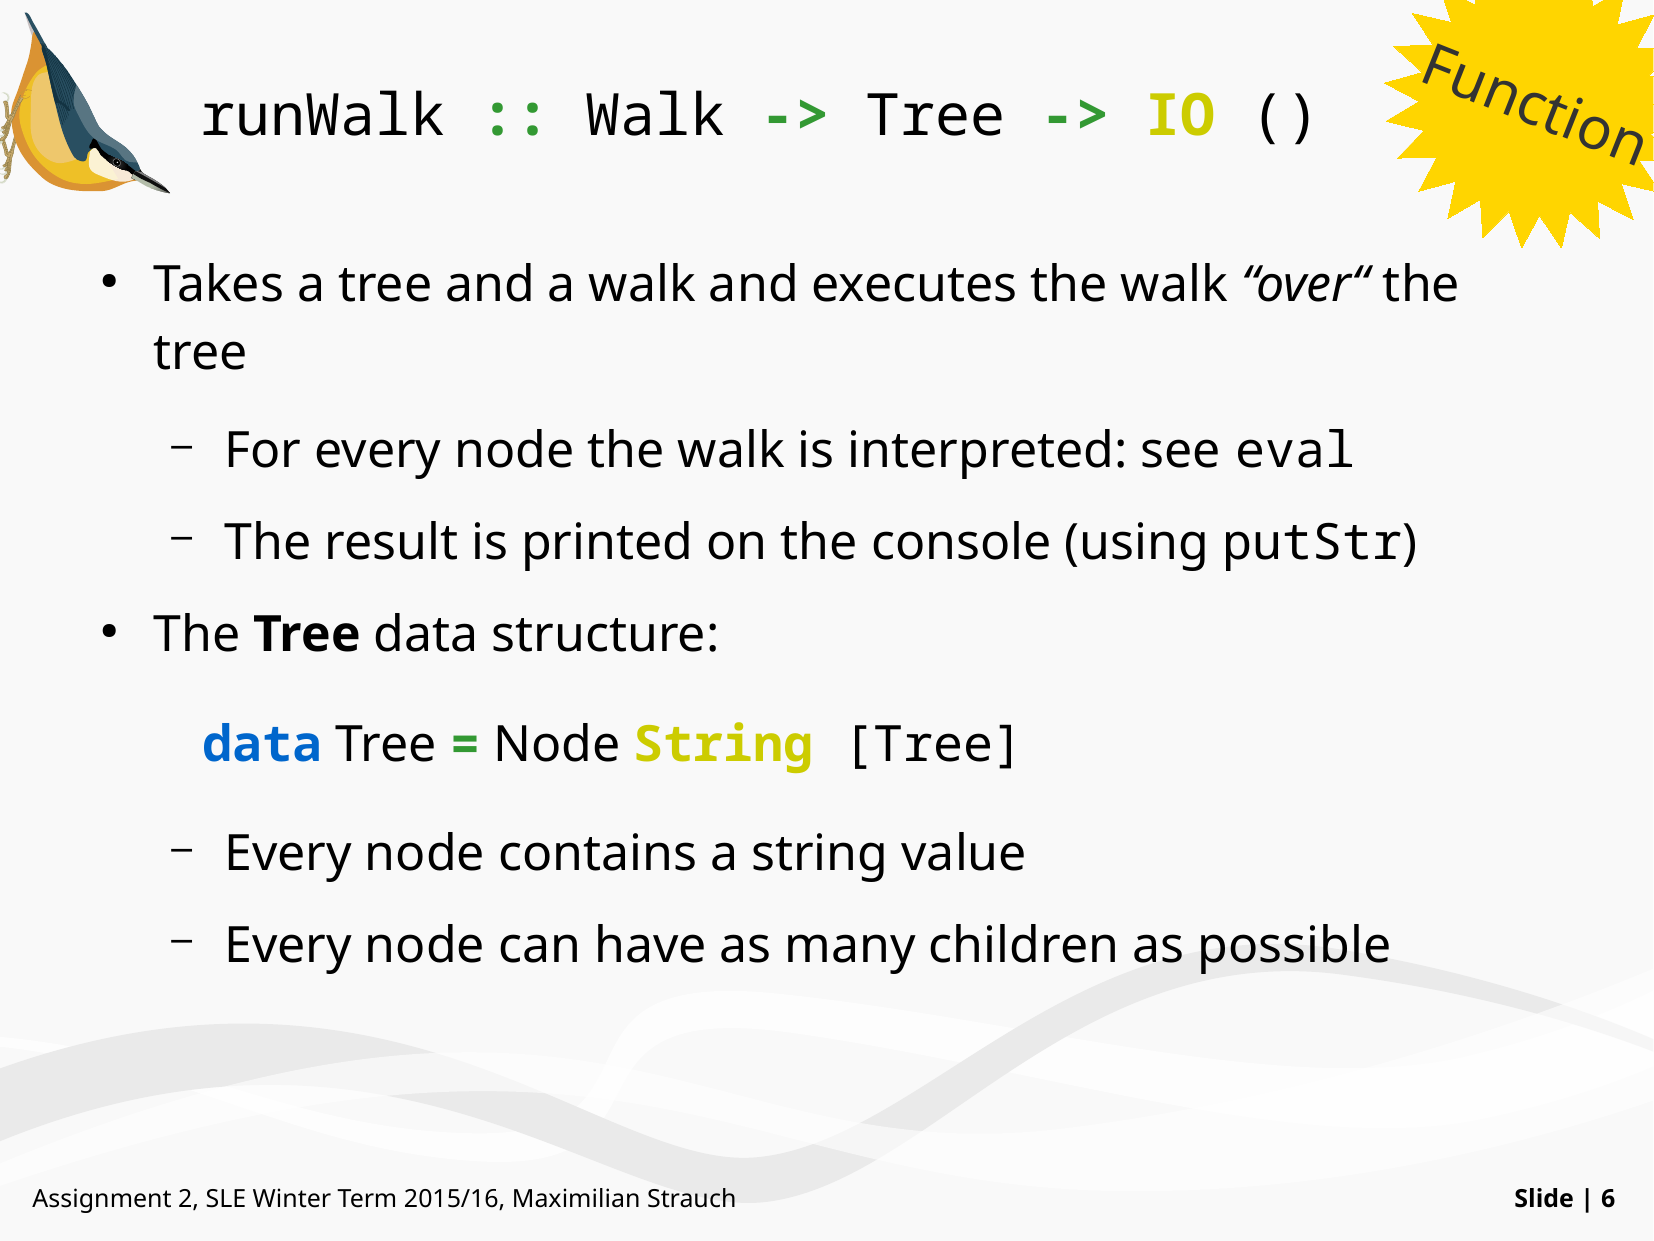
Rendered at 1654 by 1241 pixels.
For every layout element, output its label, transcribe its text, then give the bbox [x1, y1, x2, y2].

text_box Function [1384, 0, 1654, 248]
list Takes a tree and a walk and executes the walk “over“ the tree For every node the walk is interpreted: see eval The result is printed on the console (using putStr) The Tree data structure: data Tree = Node String [Tree] Every node contains a string value Every node can have as many children as possible [82, 248, 1548, 1052]
title runWalk :: Walk -> Tree -> IO () [200, 64, 1435, 162]
